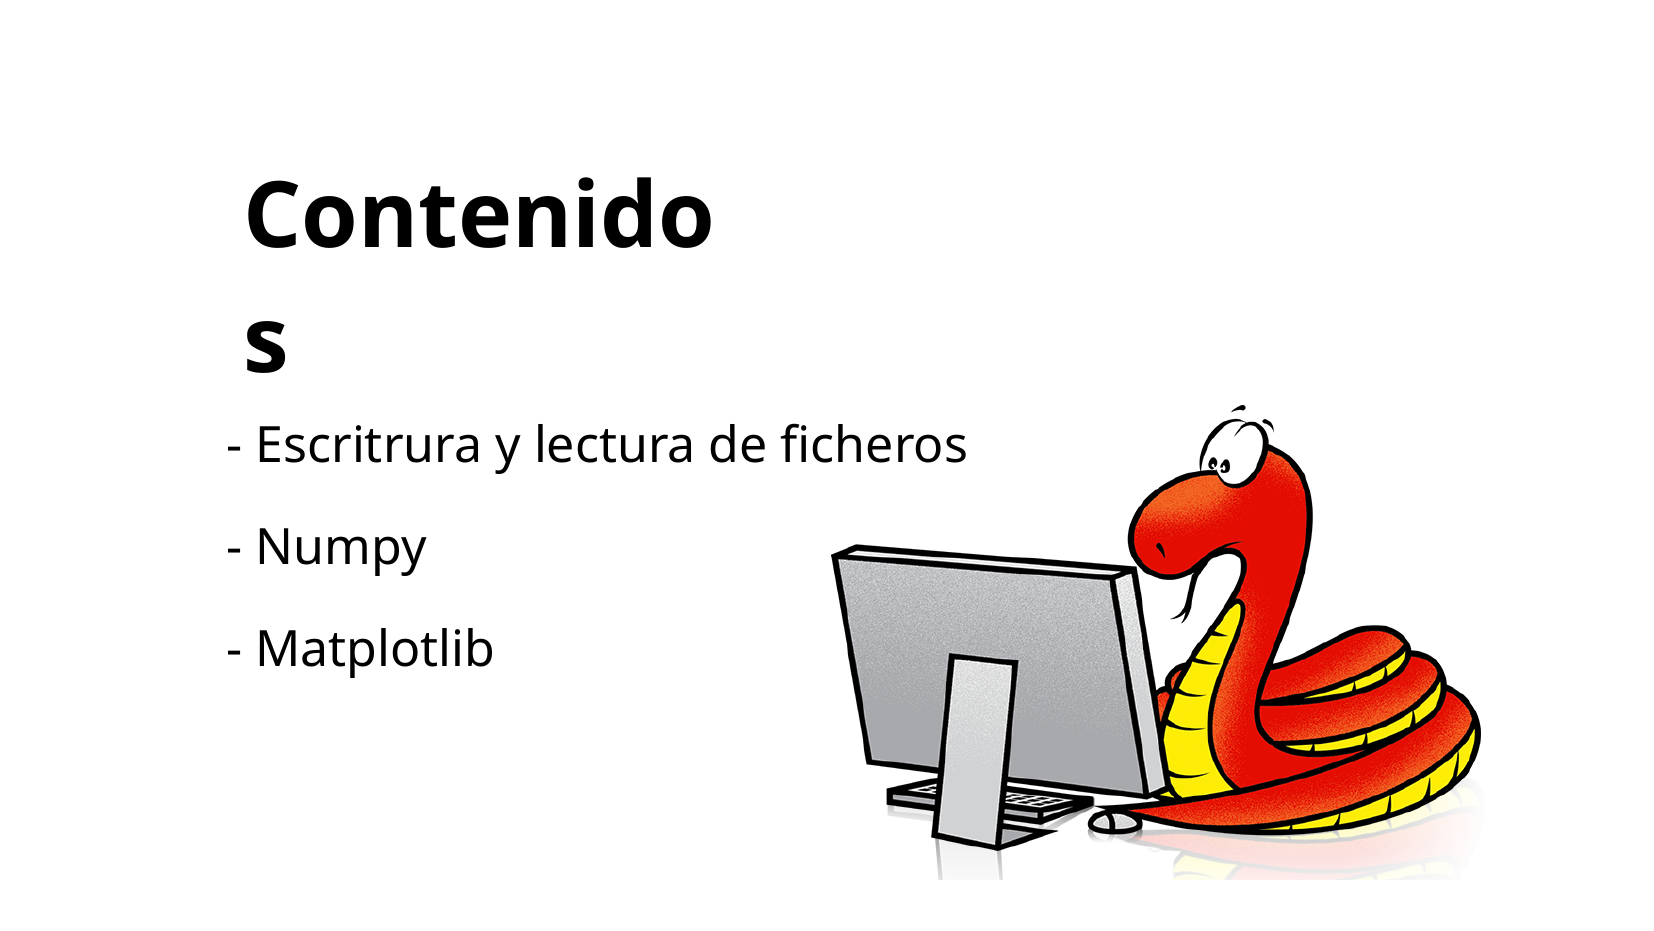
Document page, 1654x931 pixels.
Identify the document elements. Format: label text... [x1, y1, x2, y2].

text_box - Escritrura y lectura de ficheros - Numpy - Matplotlib [211, 298, 1295, 726]
text_box Contenidos [228, 142, 745, 250]
picture [831, 405, 1486, 880]
